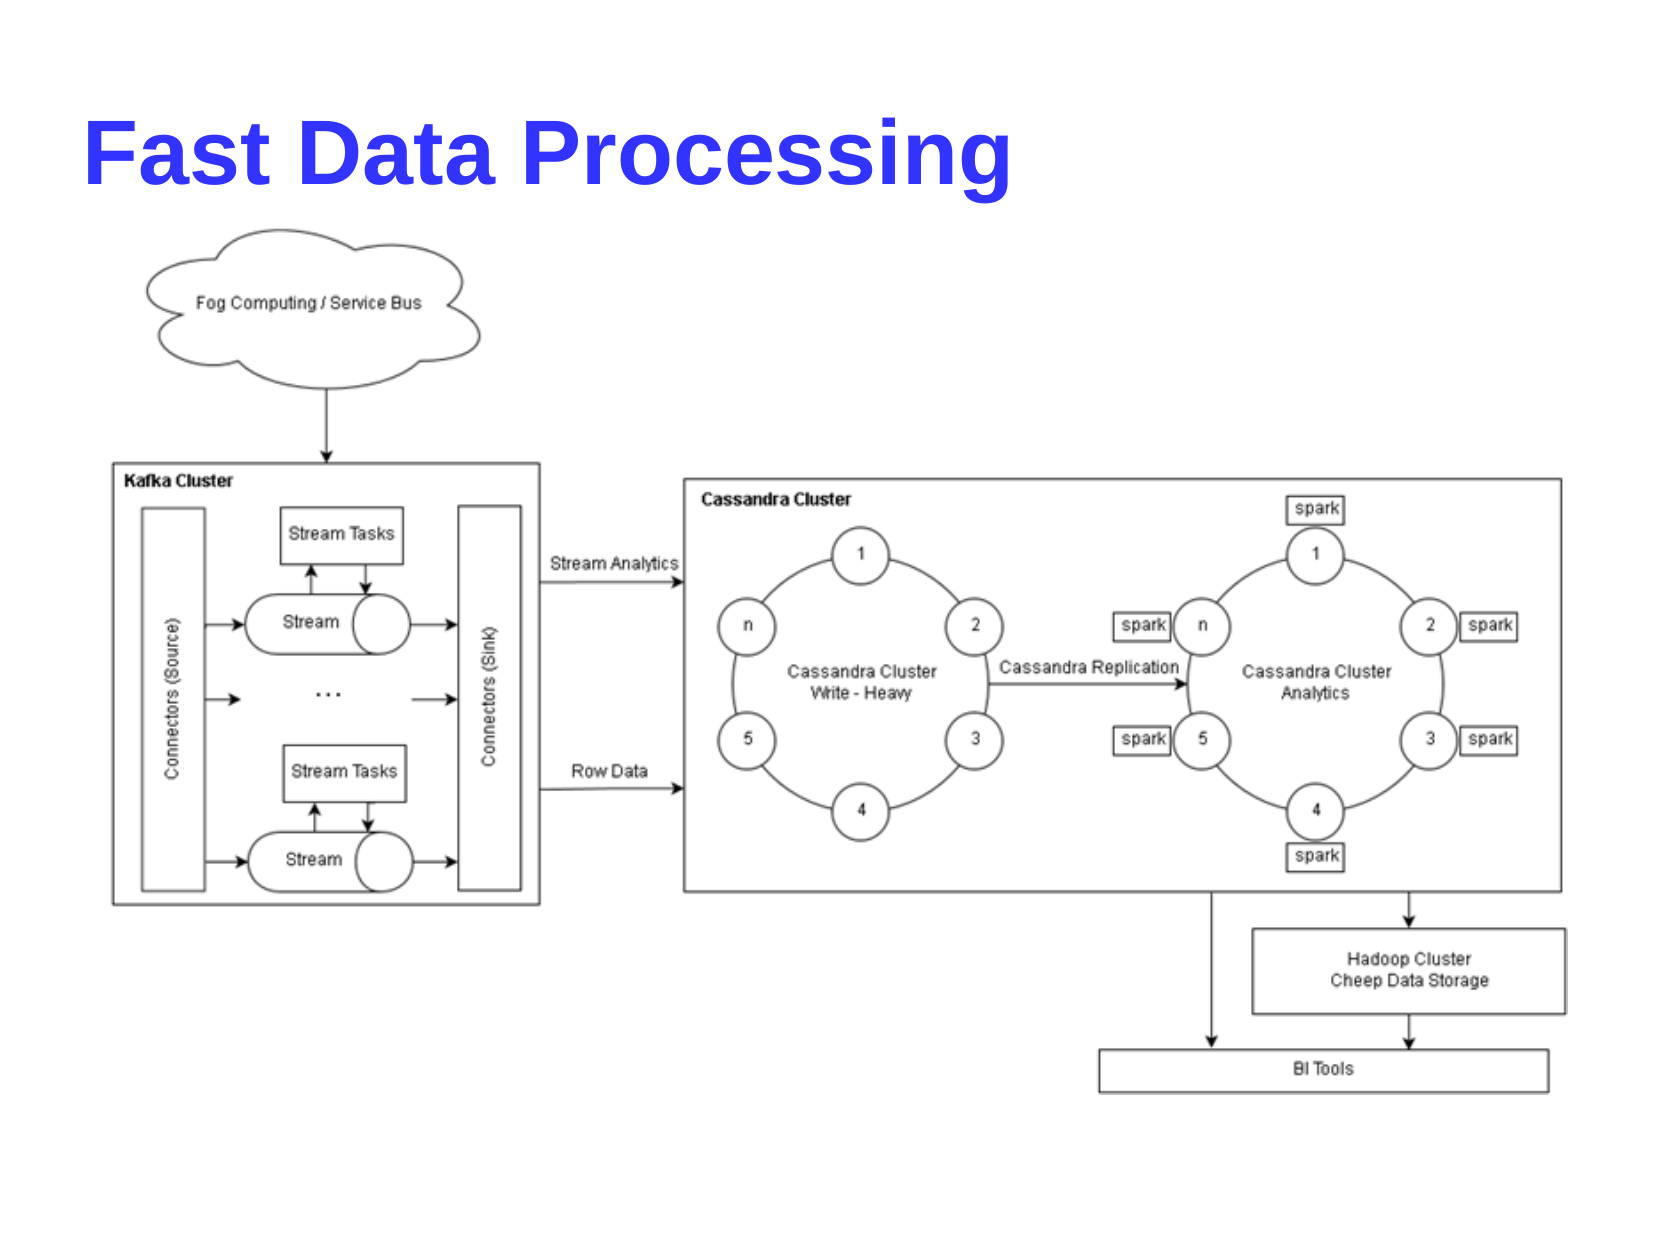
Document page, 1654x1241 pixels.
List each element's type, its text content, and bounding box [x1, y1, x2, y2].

picture [90, 224, 1568, 1096]
title Fast Data Processing [82, 49, 1571, 257]
